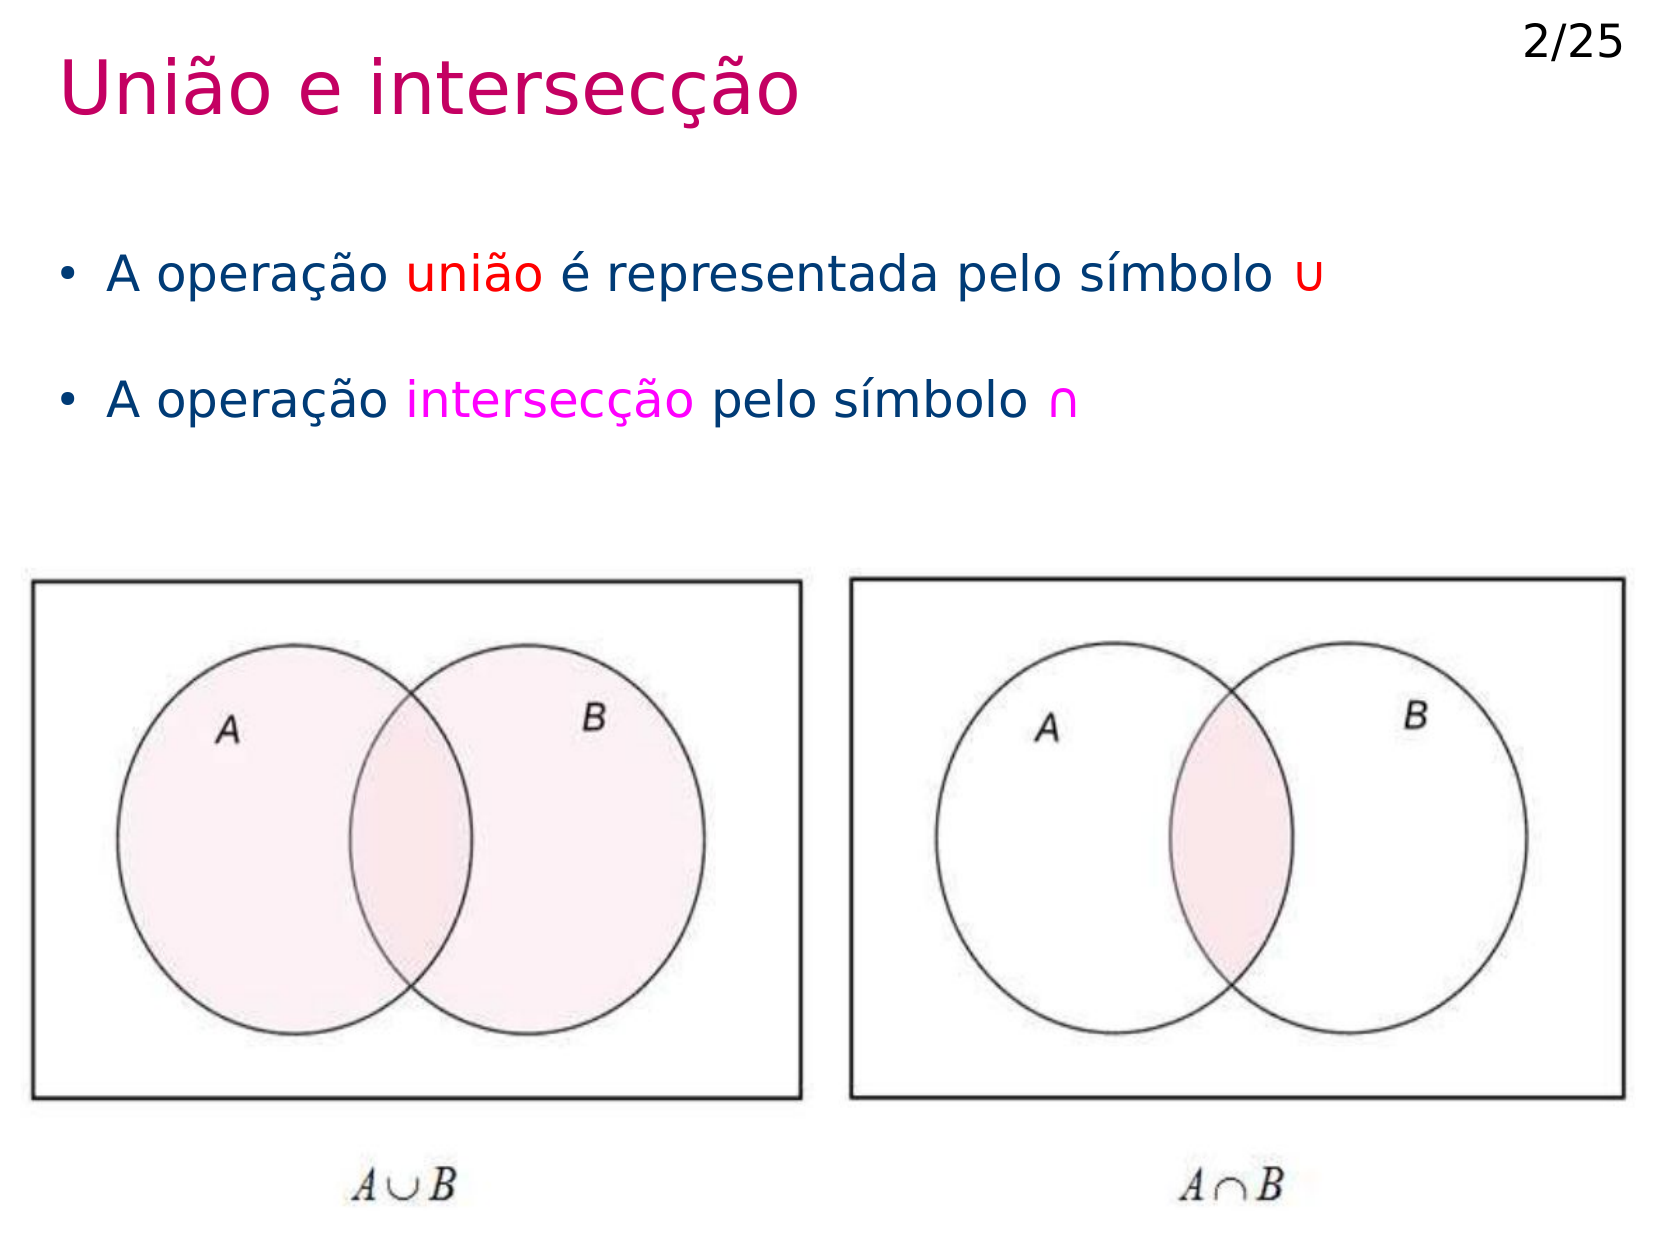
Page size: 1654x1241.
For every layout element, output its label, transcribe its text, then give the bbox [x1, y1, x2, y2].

title União e intersecção [59, 29, 1625, 148]
list A operação união é representada pelo símbolo ∪ A operação intersecção pelo símbolo ∩ [59, 236, 1595, 566]
picture [20, 566, 1636, 1211]
